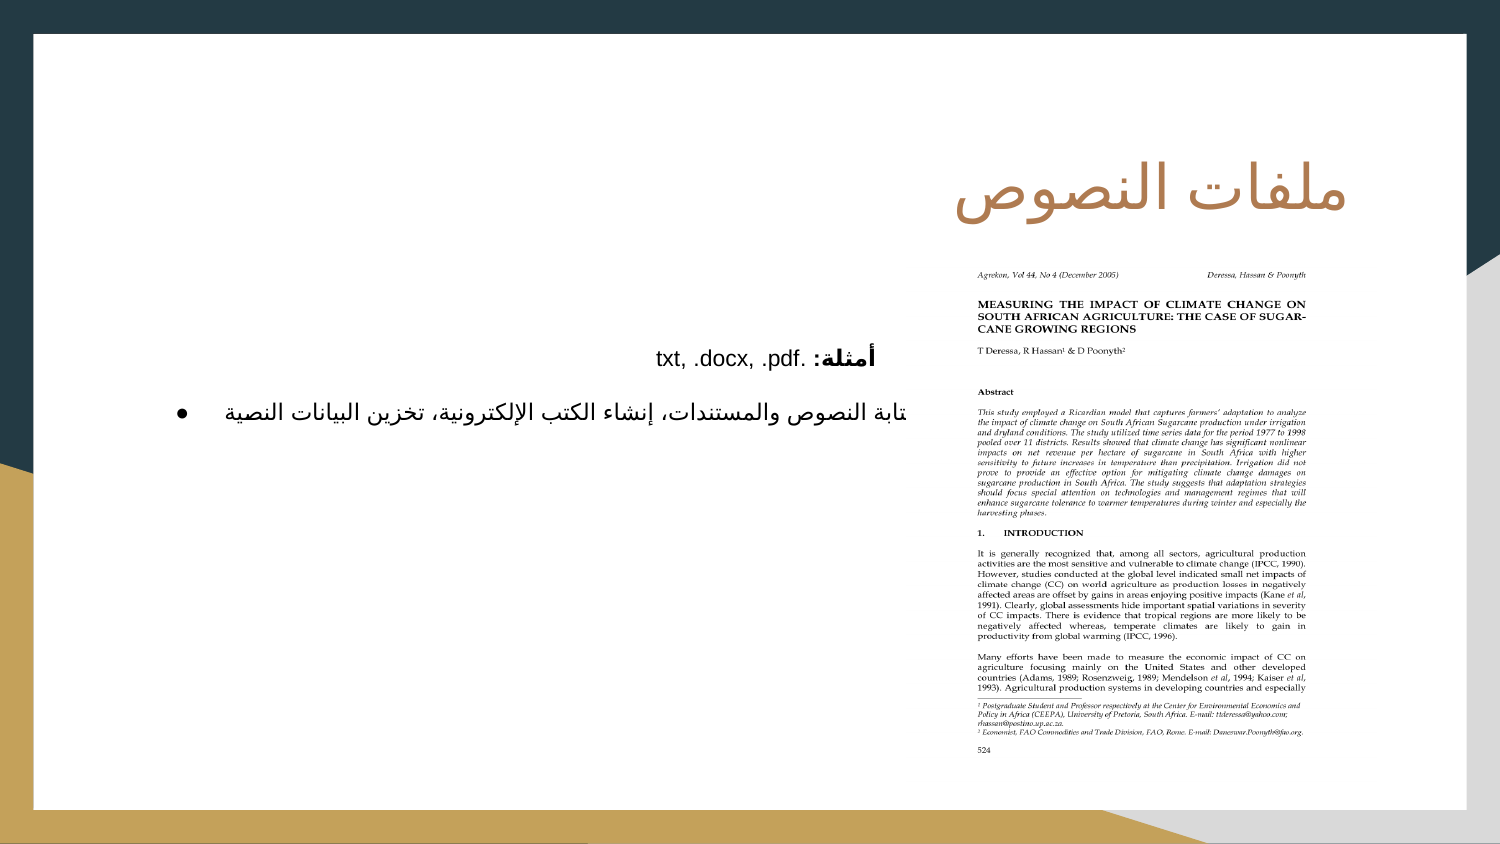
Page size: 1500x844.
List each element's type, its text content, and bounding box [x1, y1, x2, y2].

title ملفات النصوص [134, 138, 1366, 296]
picture [906, 243, 1377, 782]
list أمثلة: .txt, .docx, .pdf الاستخدامات: كتابة النصوص والمستندات، إنشاء الكتب الإلكترونية، تخزين البيانات النصية. [134, 326, 906, 729]
